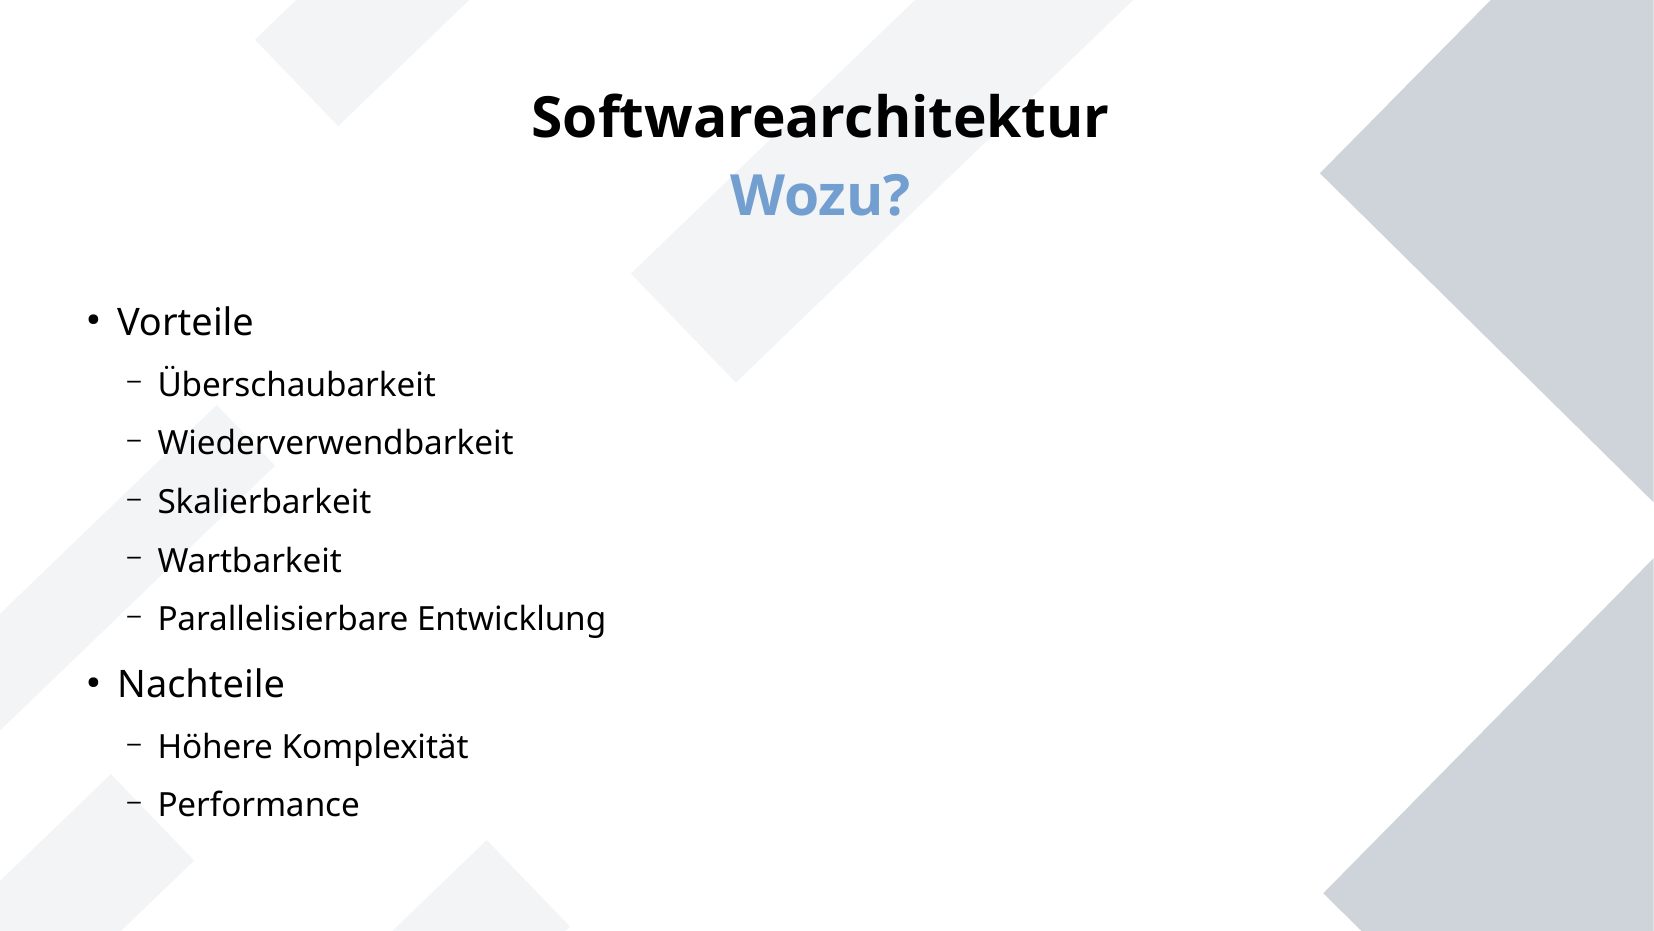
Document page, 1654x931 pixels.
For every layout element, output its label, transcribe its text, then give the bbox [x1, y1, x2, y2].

title Softwarearchitektur Wozu? [76, 76, 1565, 233]
list Vorteile Überschaubarkeit Wiederverwendbarkeit Skalierbarkeit Wartbarkeit Parallelisierbare Entwicklung Nachteile Höhere Komplexität Performance [76, 295, 1565, 835]
